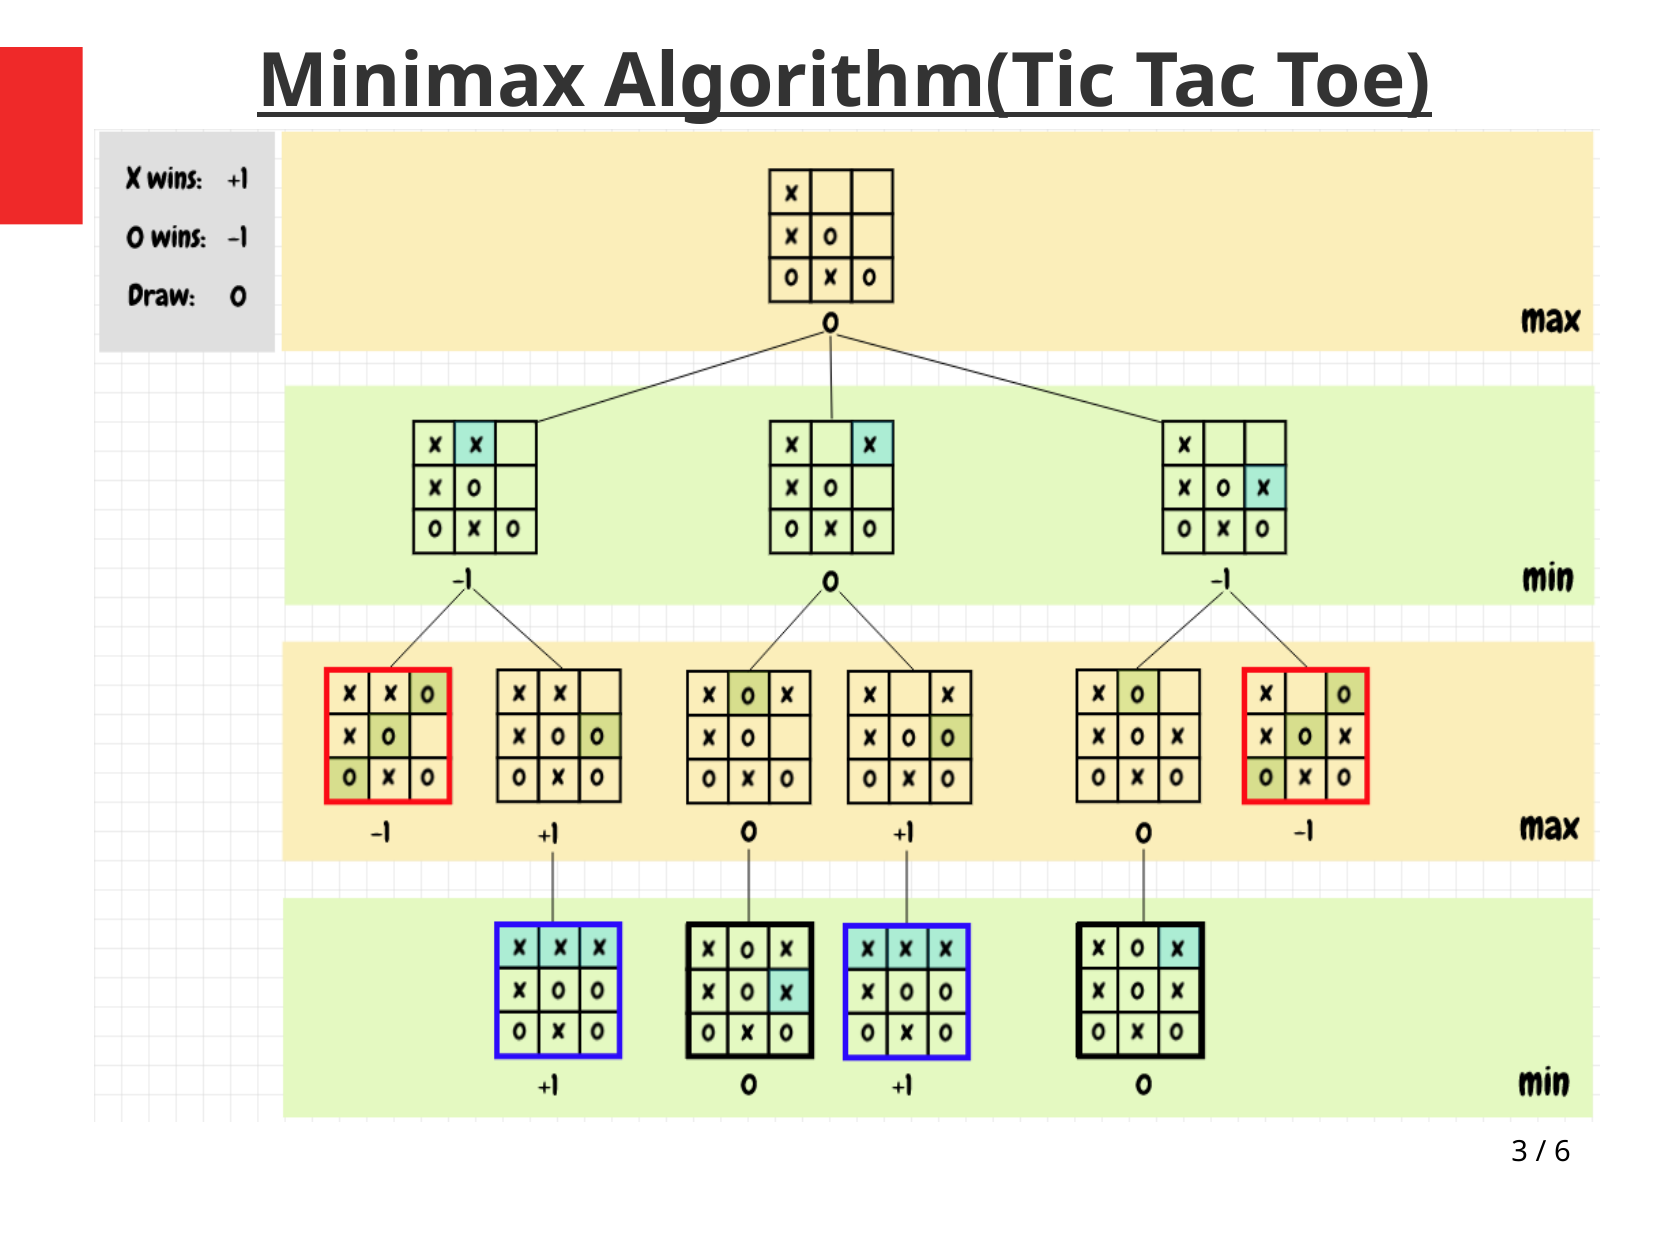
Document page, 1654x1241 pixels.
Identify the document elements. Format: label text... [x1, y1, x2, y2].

title Minimax Algorithm(Tic Tac Toe) [118, 29, 1571, 125]
picture [94, 129, 1600, 1123]
